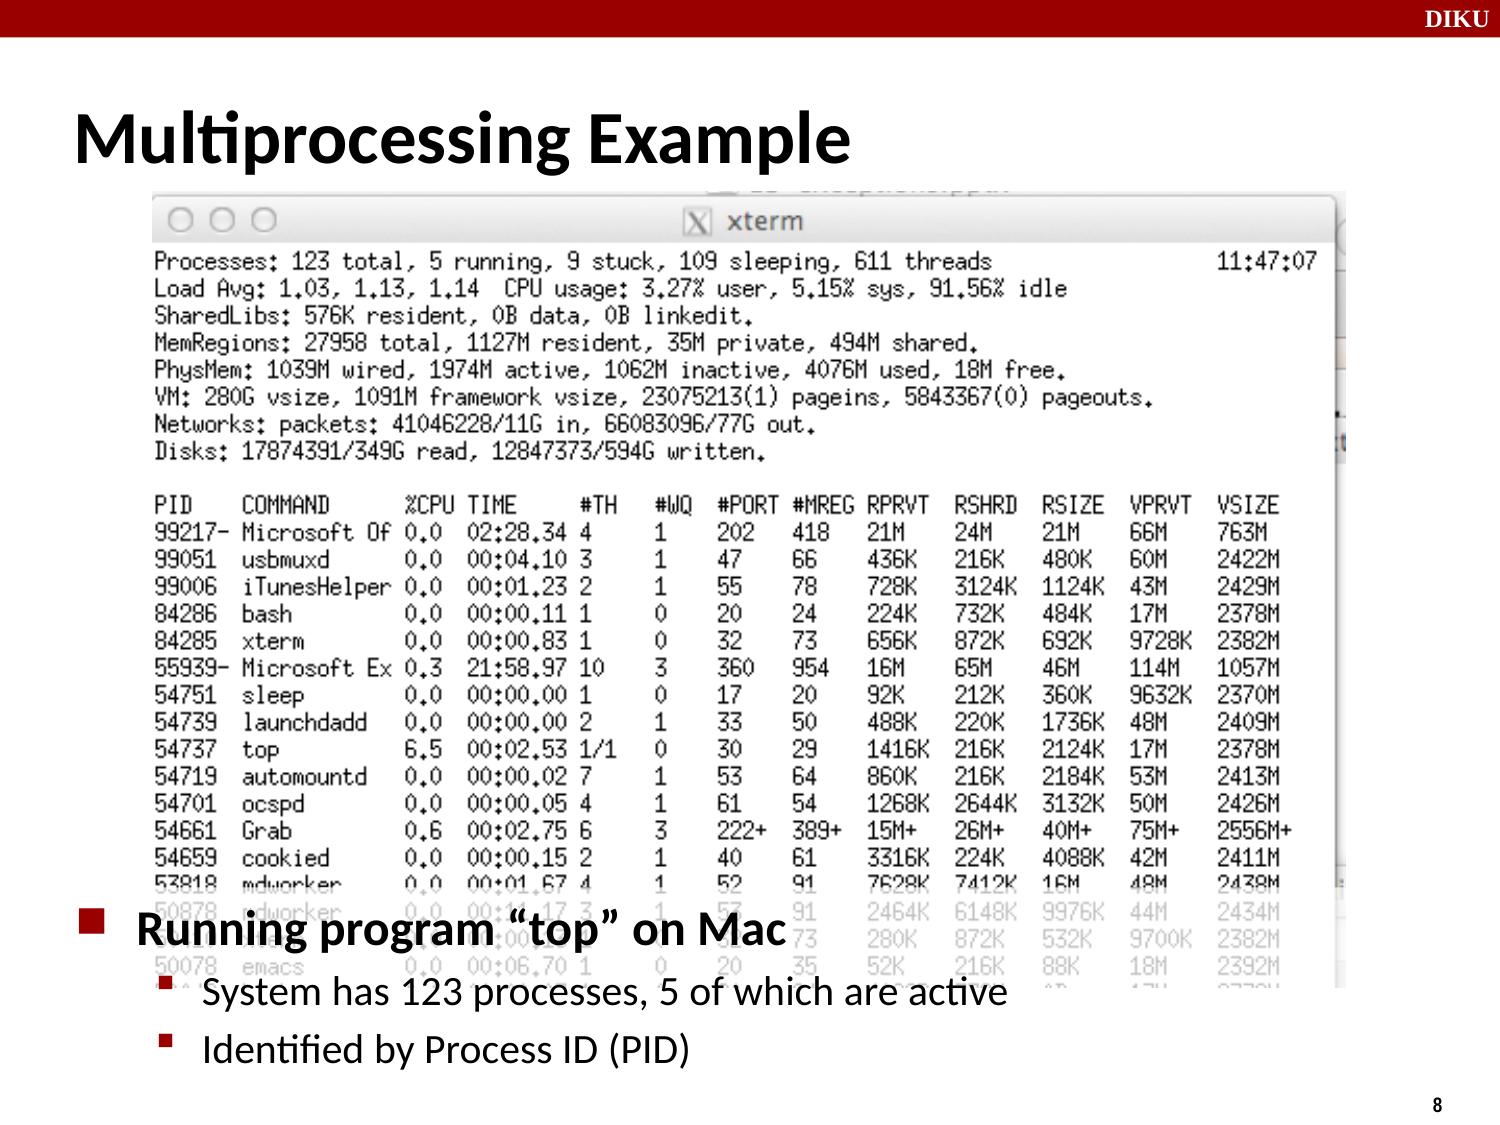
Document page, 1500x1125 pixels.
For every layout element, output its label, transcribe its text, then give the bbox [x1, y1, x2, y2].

list Running program “top” on Mac System has 123 processes, 5 of which are active Identified by Process ID (PID) [65, 887, 1361, 1039]
picture [152, 191, 1346, 887]
title Multiprocessing Example [58, 71, 1304, 197]
